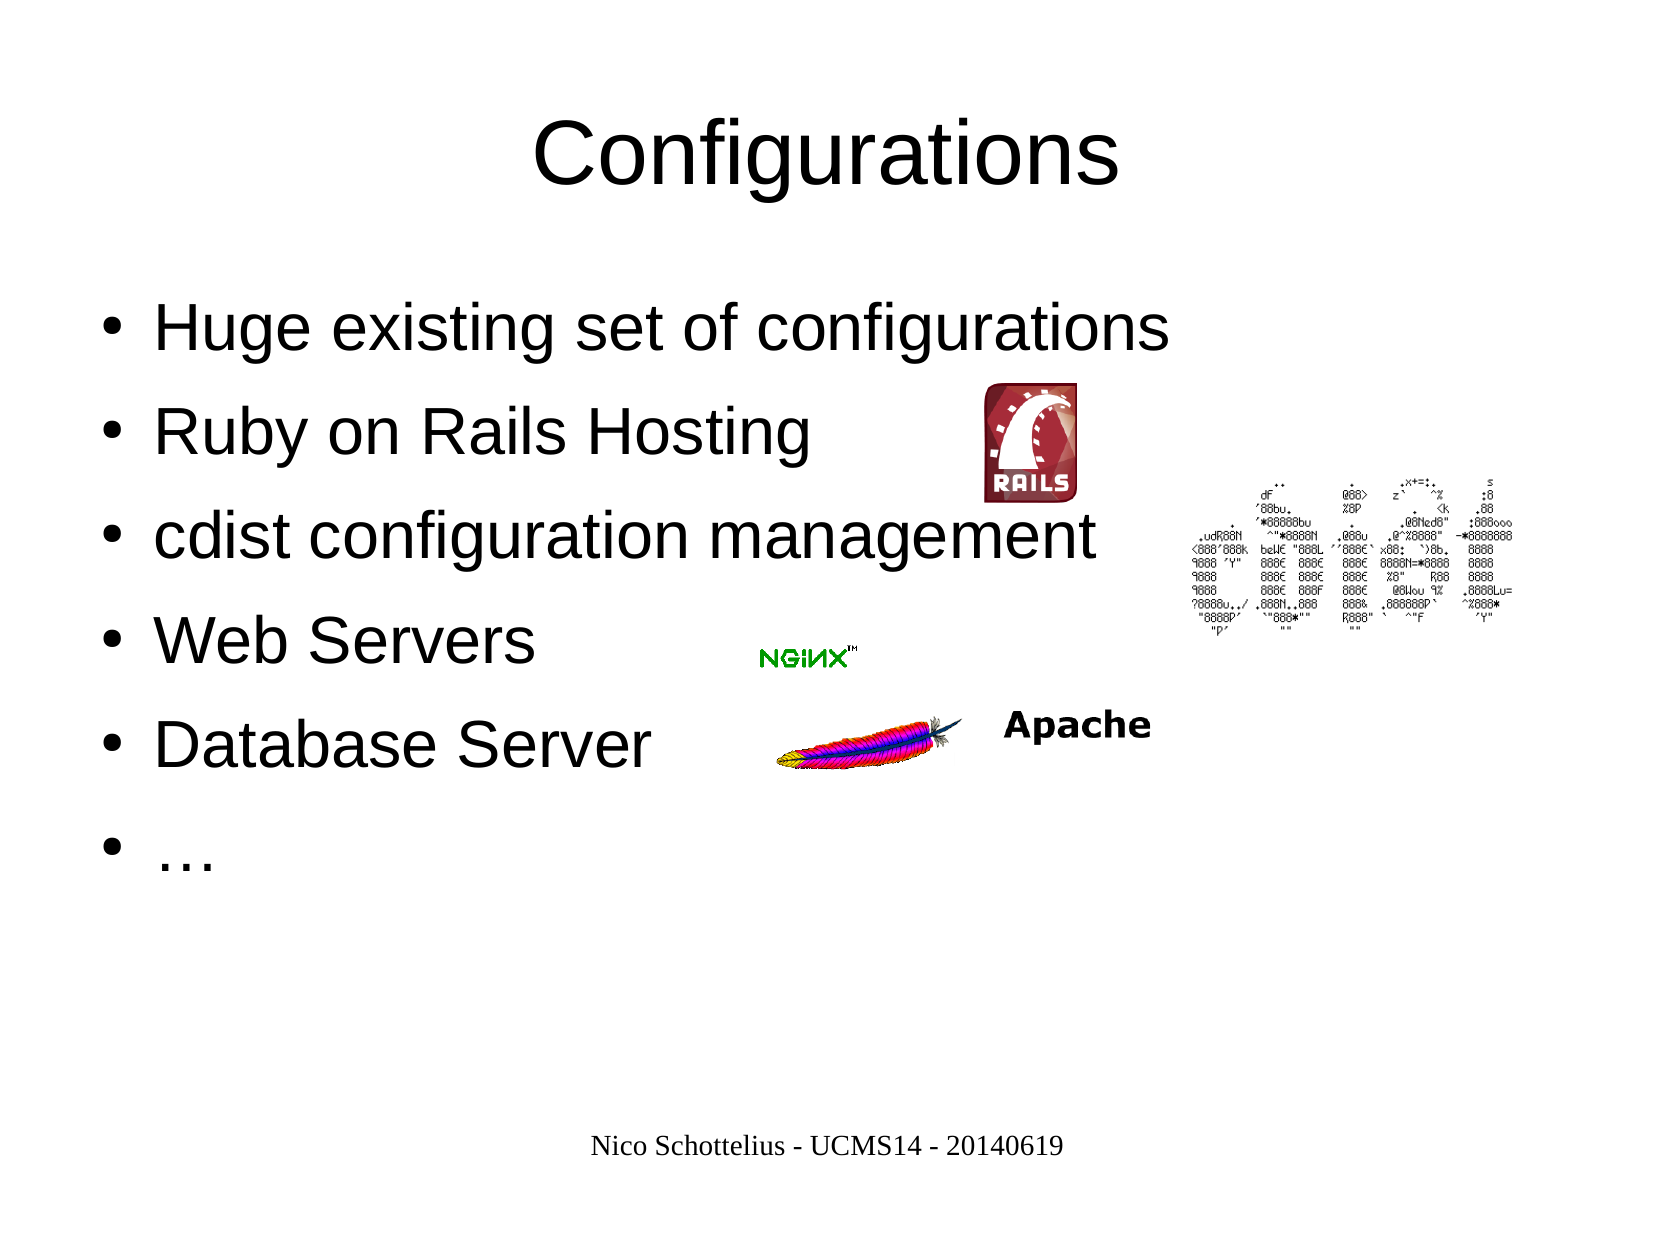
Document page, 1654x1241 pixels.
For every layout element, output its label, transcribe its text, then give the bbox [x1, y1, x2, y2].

list Huge existing set of configurations Ruby on Rails Hosting cdist configuration management Web Servers Database Server … [82, 290, 1538, 1010]
picture [984, 383, 1077, 503]
picture [1190, 467, 1517, 641]
picture [767, 709, 1368, 770]
picture [747, 639, 860, 677]
title Configurations [82, 49, 1571, 257]
